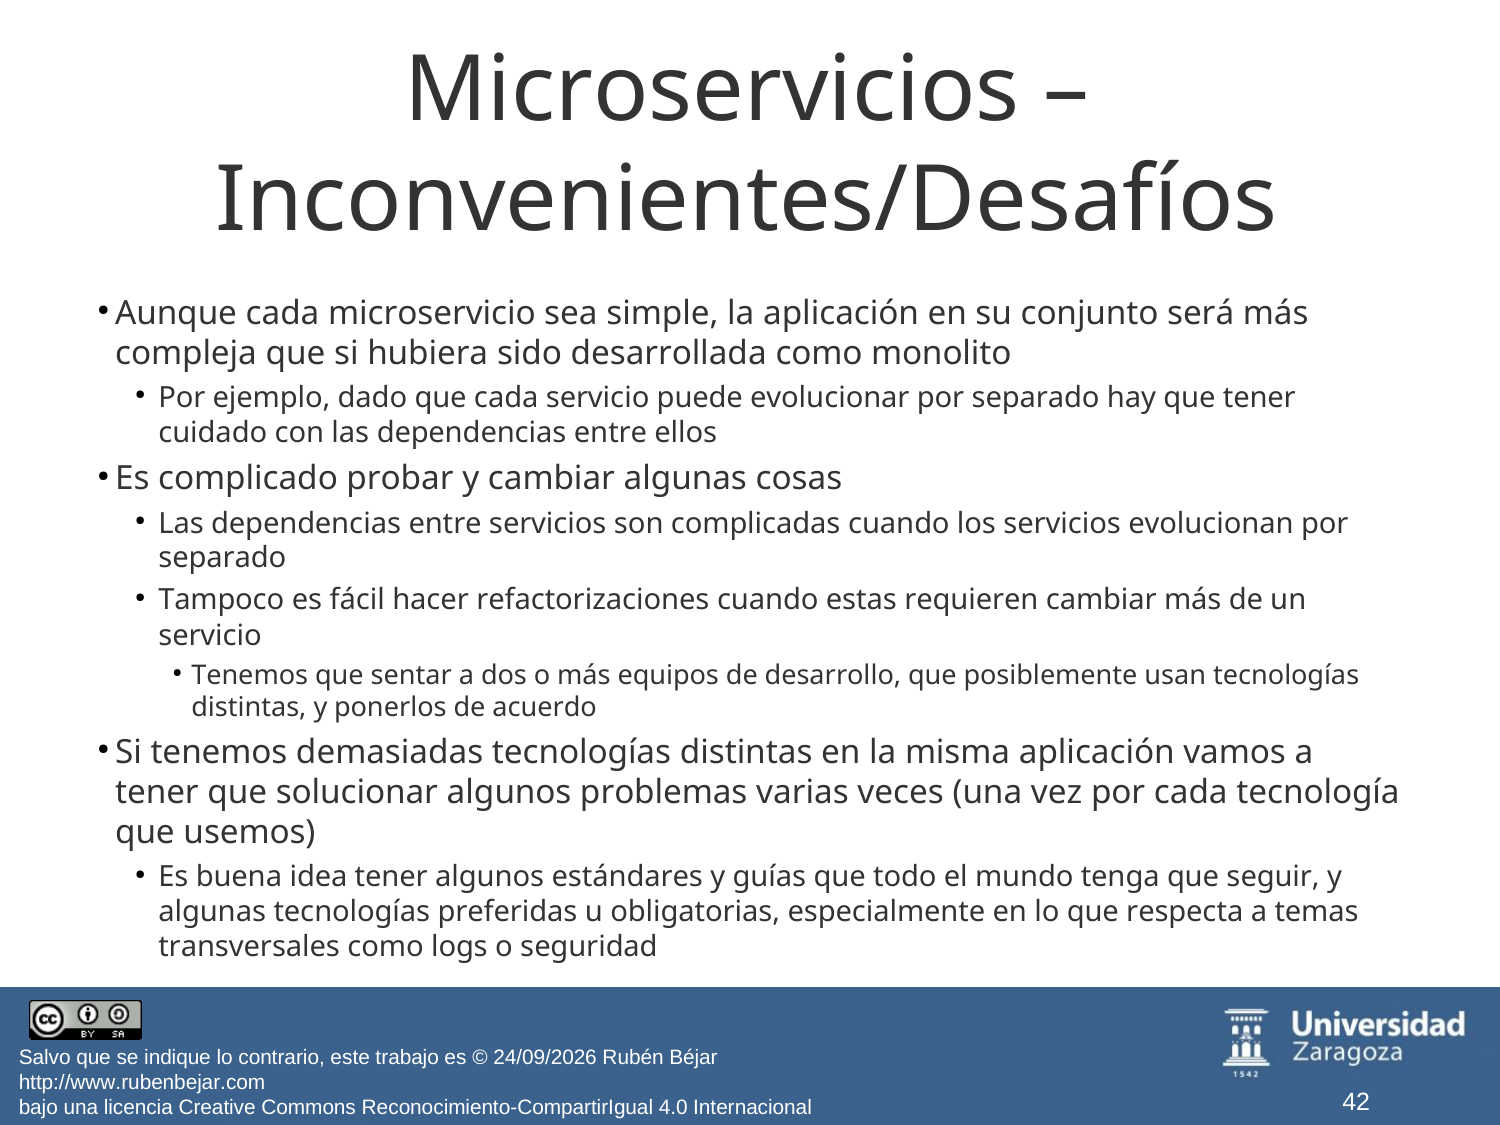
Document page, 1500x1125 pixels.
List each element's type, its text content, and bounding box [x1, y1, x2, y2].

picture [0, 987, 1500, 1125]
list Aunque cada microservicio sea simple, la aplicación en su conjunto será más compleja que si hubiera sido desarrollada como monolito Por ejemplo, dado que cada servicio puede evolucionar por separado hay que tener cuidado con las dependencias entre ellos Es complicado probar y cambiar algunas cosas Las dependencias entre servicios son complicadas cuando los servicios evolucionan por separado Tampoco es fácil hacer refactorizaciones cuando estas requieren cambiar más de un servicio Tenemos que sentar a dos o más equipos de desarrollo, que posiblemente usan tecnologías distintas, y ponerlos de acuerdo Si tenemos demasiadas tecnologías distintas en la misma aplicación vamos a tener que solucionar algunos problemas varias veces (una vez por cada tecnología que usemos) Es buena idea tener algunos estándares y guías que todo el mundo tenga que seguir, y algunas tecnologías preferidas u obligatorias, especialmente en lo que respecta a temas transversales como logs o seguridad [82, 283, 1418, 981]
title Microservicios – Inconvenientes/Desafíos [74, 20, 1420, 257]
